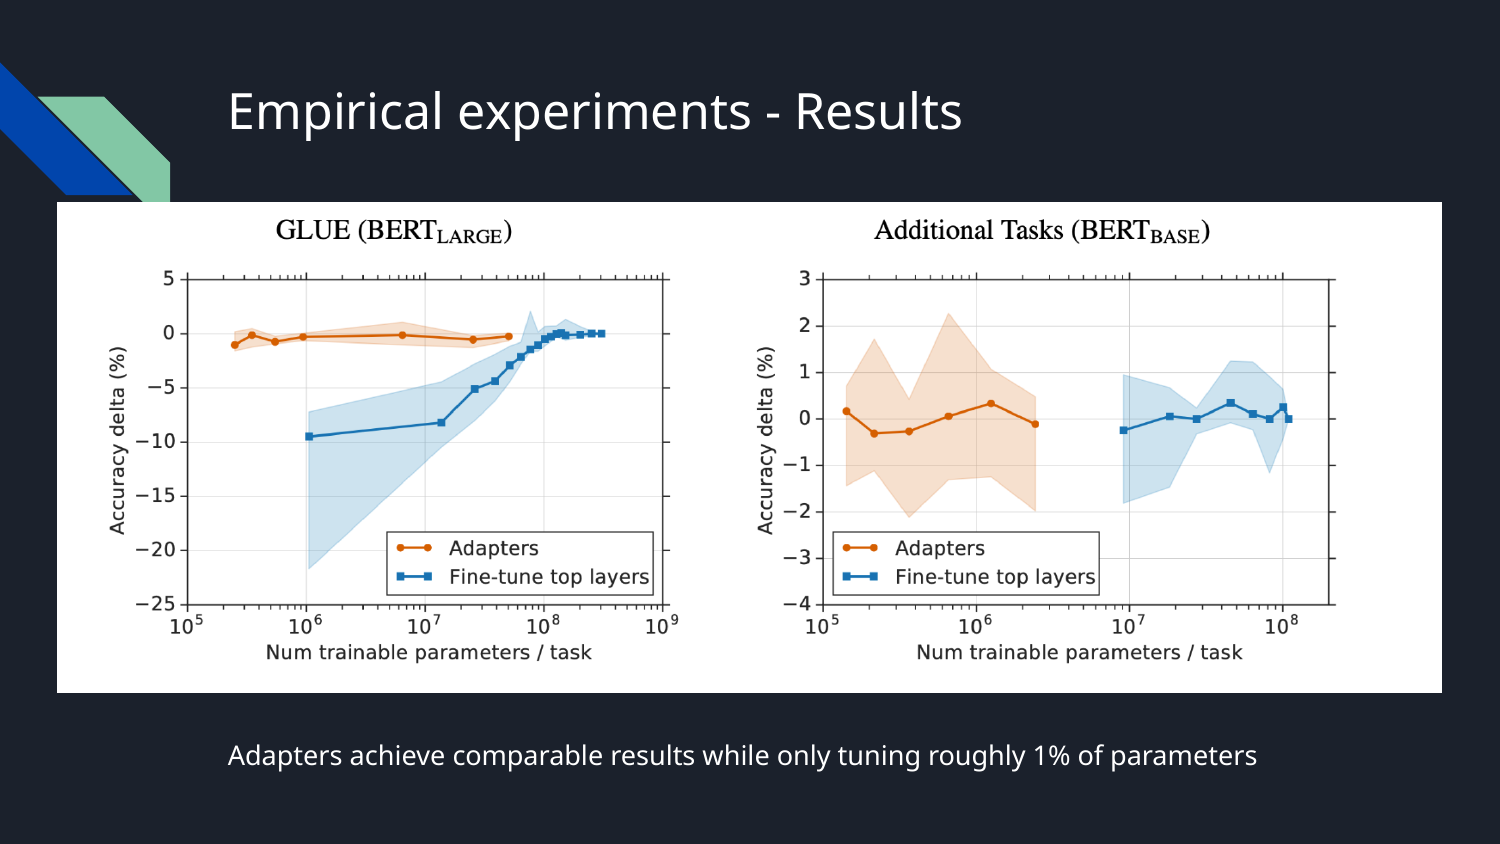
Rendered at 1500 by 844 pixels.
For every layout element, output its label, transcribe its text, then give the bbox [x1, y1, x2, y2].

picture [57, 202, 1442, 693]
list Adapters achieve comparable results while only tuning roughly 1% of parameters [212, 718, 1368, 798]
title Empirical experiments - Results [212, 64, 1368, 202]
